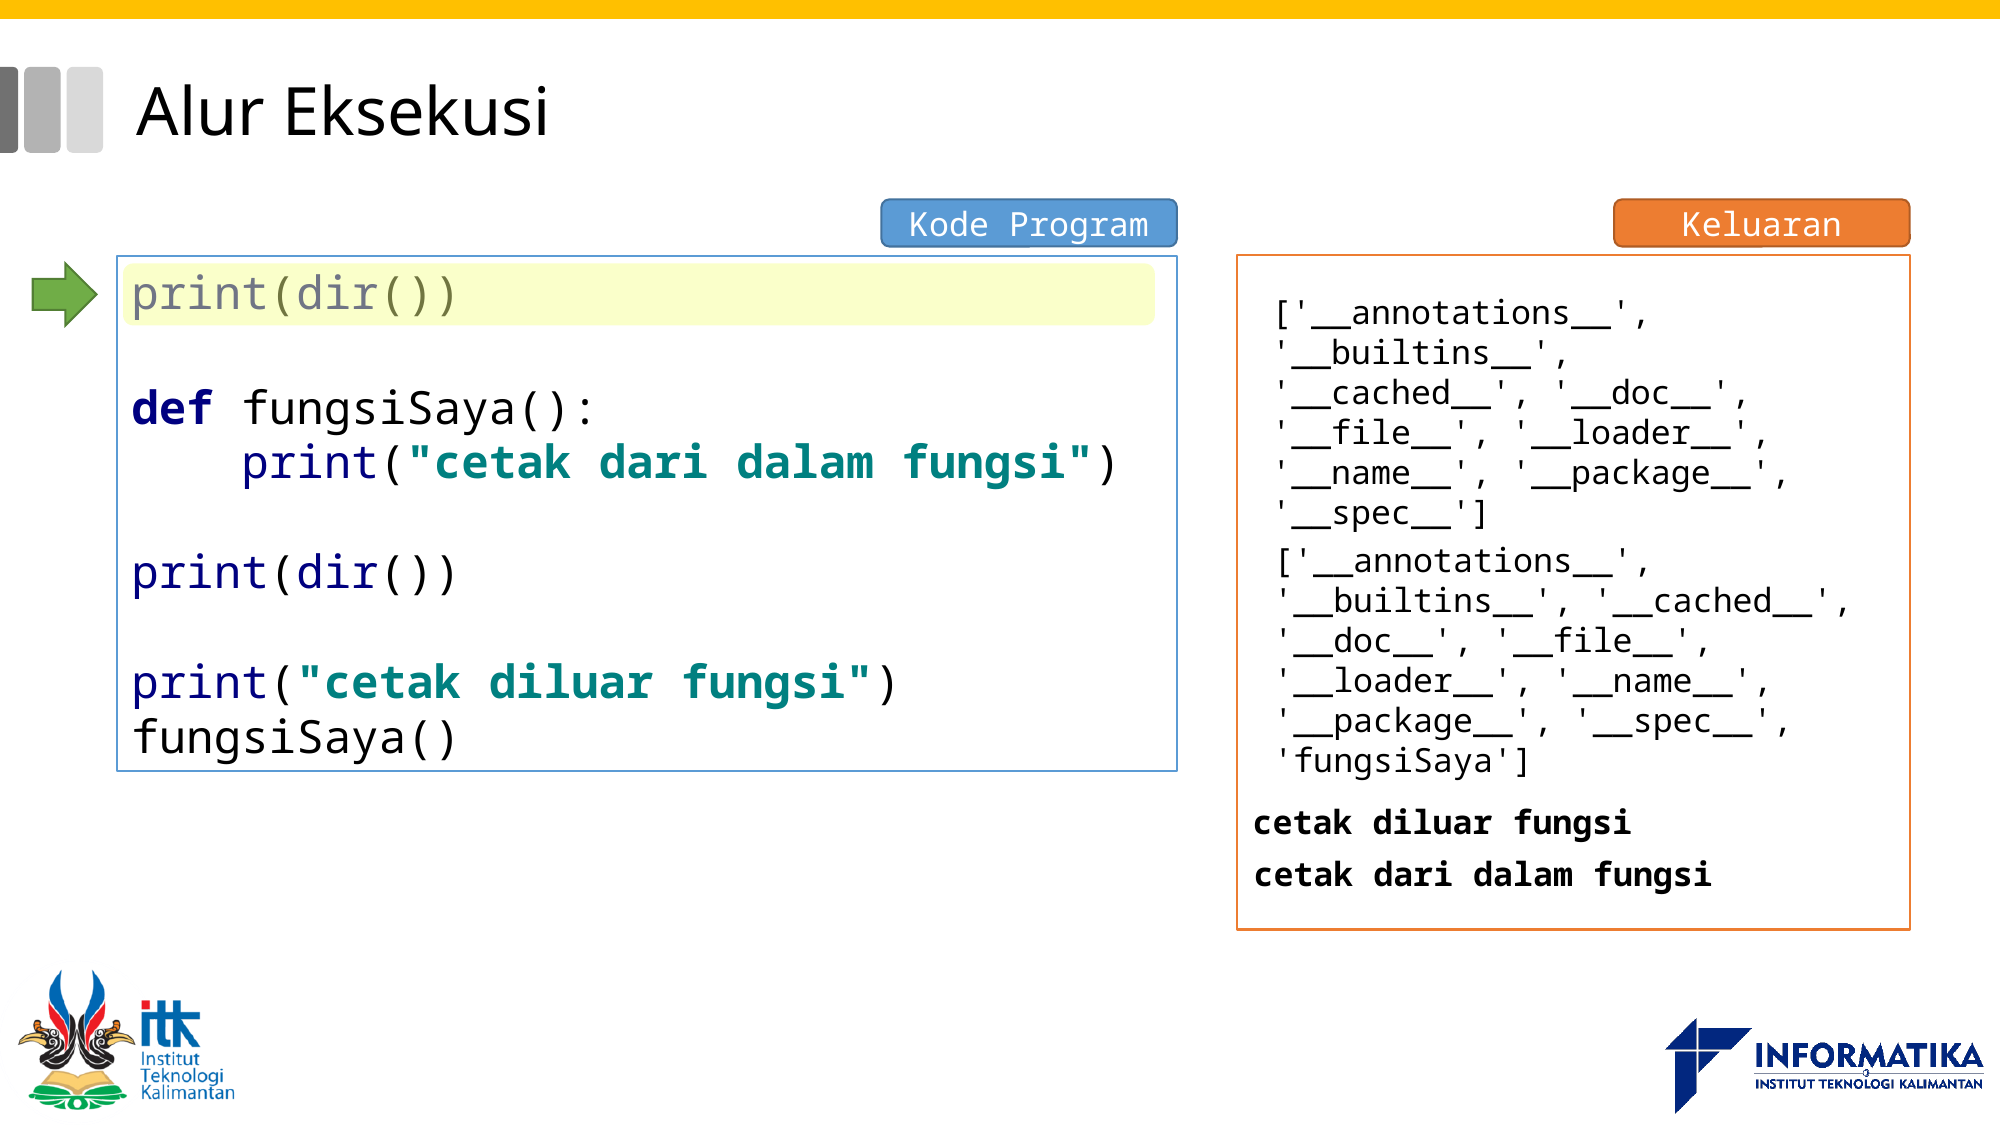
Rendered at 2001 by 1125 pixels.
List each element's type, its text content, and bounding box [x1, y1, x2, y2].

text_box ['__annotations__', '__builtins__', '__cached__', '__doc__', '__file__', '__loader__', '__name__', '__package__', '__spec__', 'fungsiSaya'] [1258, 532, 1887, 787]
text_box [32, 263, 97, 326]
title Alur Eksekusi [116, 57, 1842, 170]
text_box cetak diluar fungsi [1237, 794, 1648, 850]
picture [1664, 1017, 1984, 1114]
text_box Keluaran [1614, 199, 1910, 247]
text_box [0, 0, 2000, 19]
text_box Kode Program [881, 199, 1177, 247]
picture [0, 935, 253, 1125]
text_box [123, 263, 1155, 326]
text_box cetak dari dalam fungsi [1238, 845, 1729, 901]
text_box print(dir()) def fungsiSaya(): print("cetak dari dalam fungsi") print(dir()) print("cetak diluar fungsi") fungsiSaya() [116, 255, 1177, 771]
text_box ['__annotations__', '__builtins__', '__cached__', '__doc__', '__file__', '__loader__', '__name__', '__package__', '__spec__'] [1256, 283, 1864, 539]
